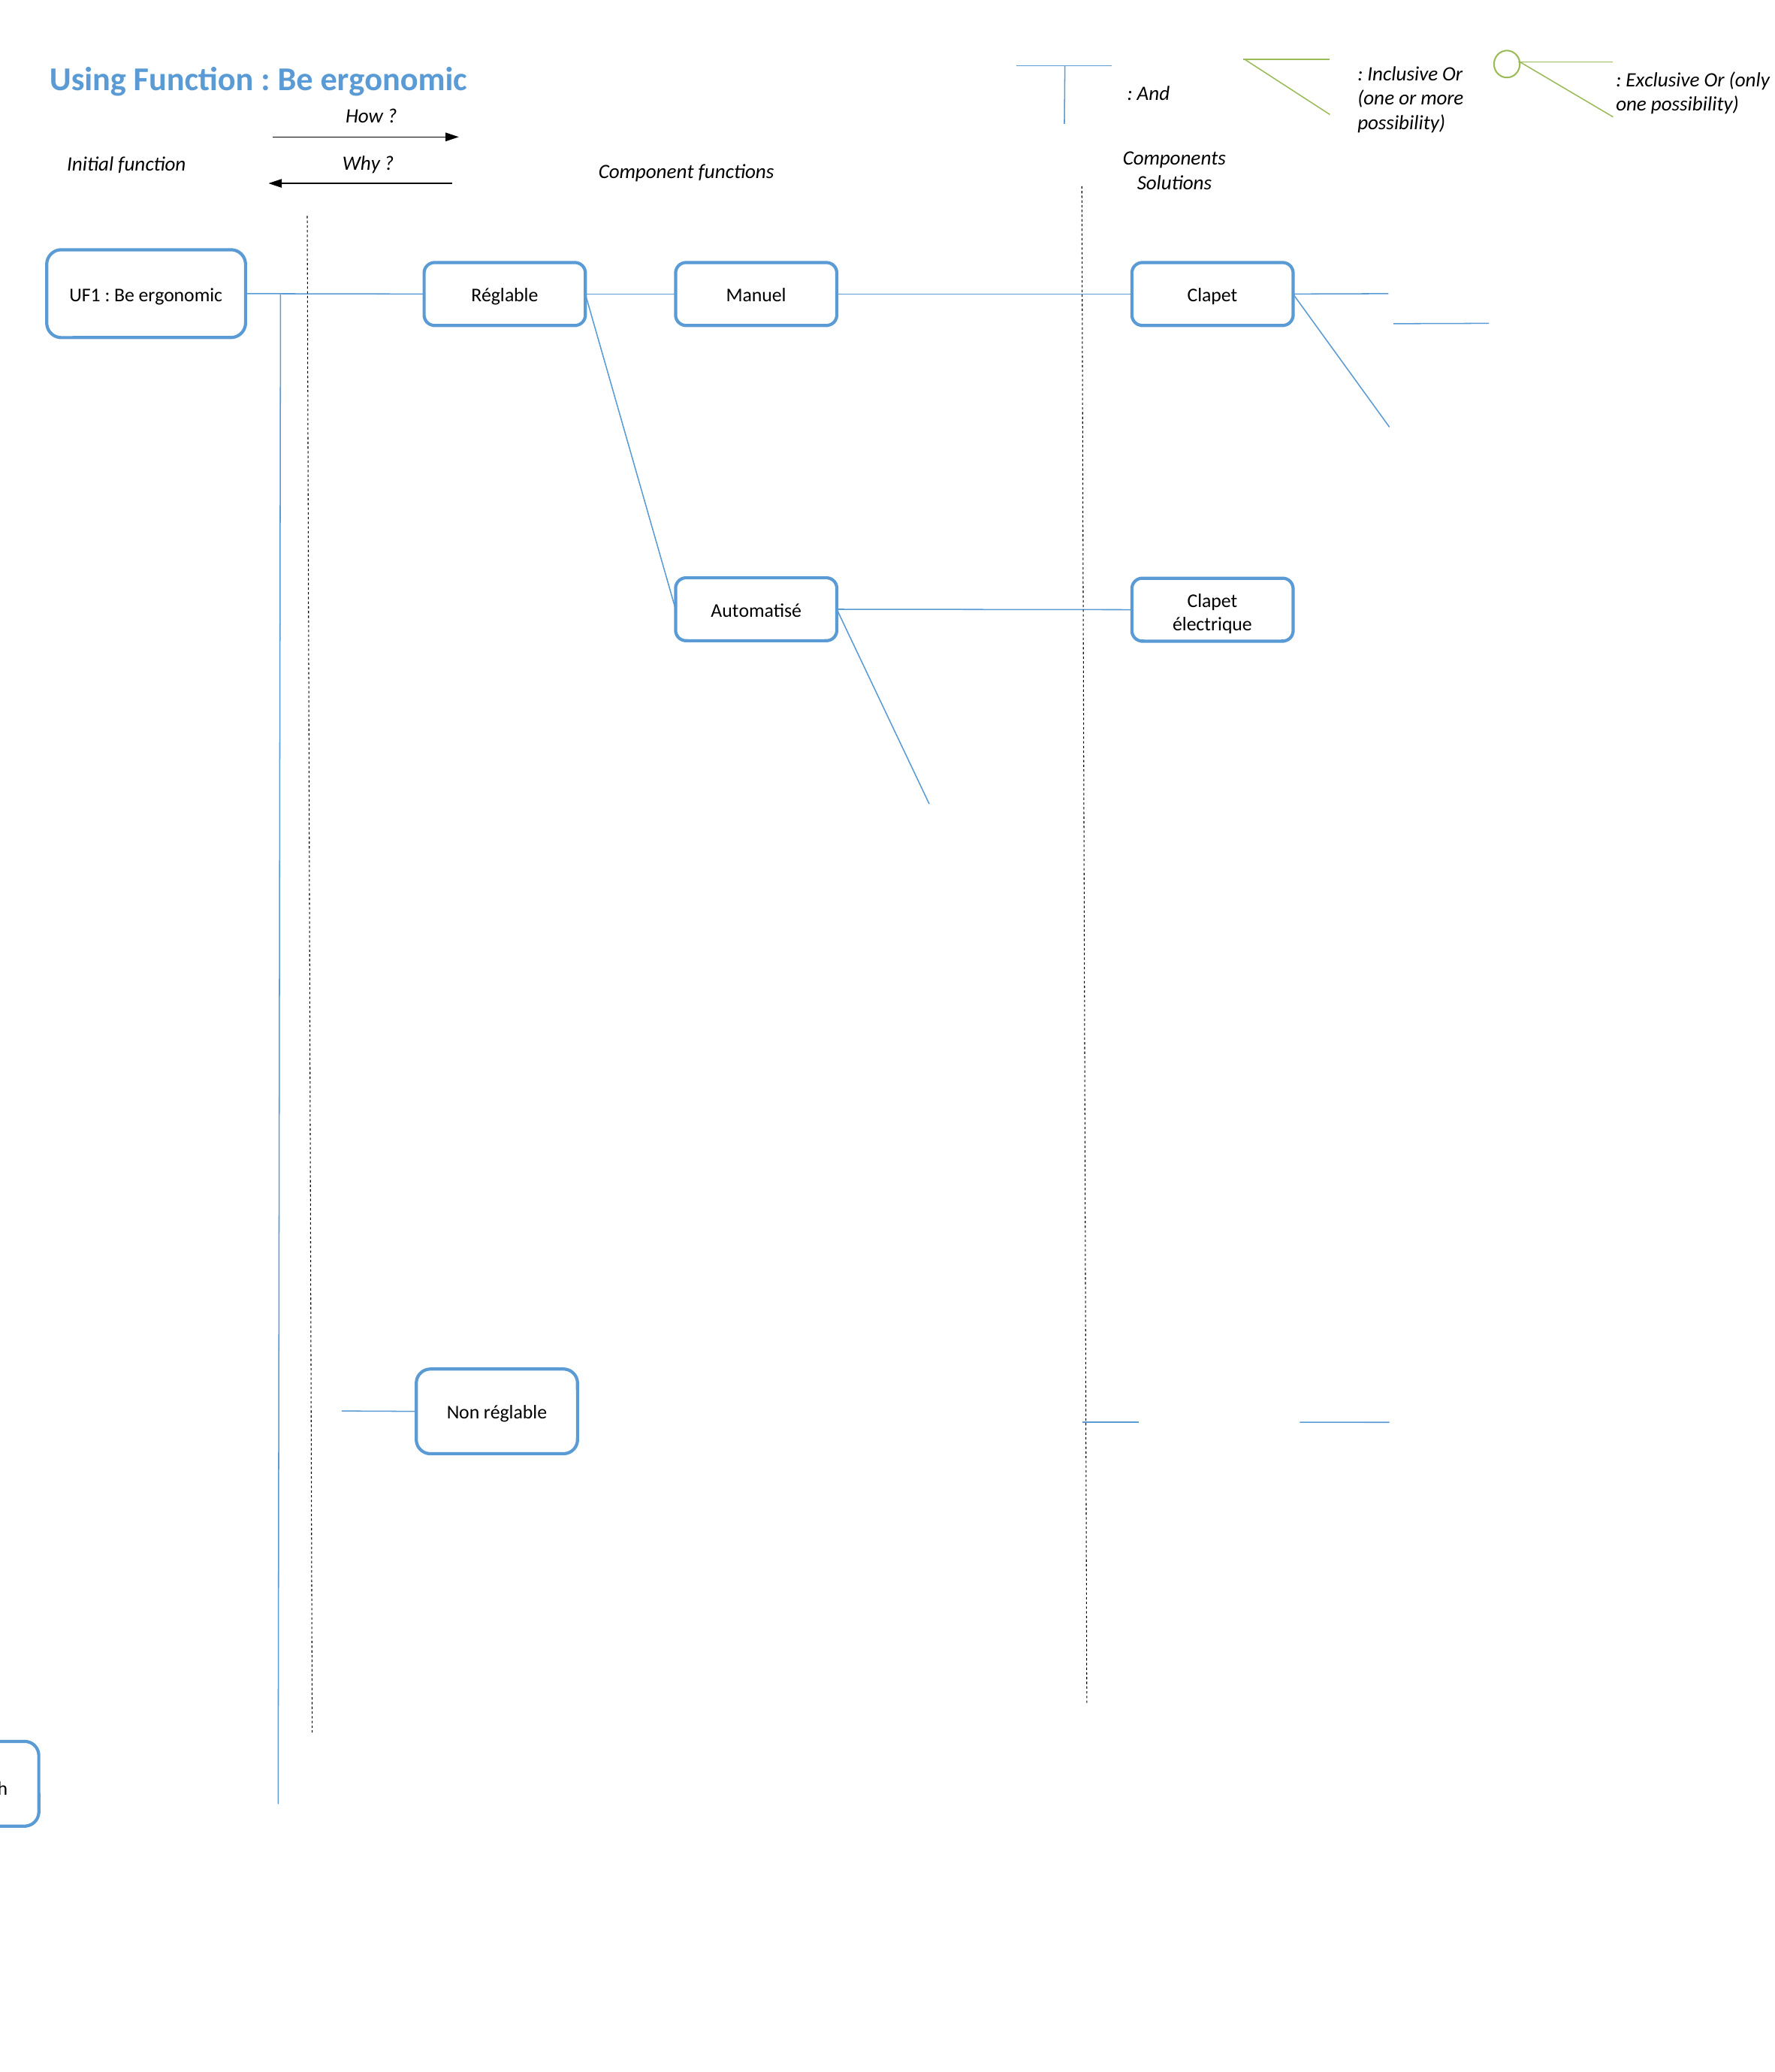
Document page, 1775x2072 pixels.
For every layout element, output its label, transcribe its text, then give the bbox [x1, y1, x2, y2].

text_box Automatisé [675, 578, 838, 641]
text_box Clapet électrique [1131, 578, 1294, 642]
text_box How ? [332, 104, 467, 134]
text_box Clapet [1131, 262, 1294, 326]
text_box Non réglable [416, 1369, 578, 1454]
text_box : Inclusive Or (one or more possibility) [1344, 53, 1495, 141]
text_box Link each module with airflow [0, 1741, 39, 1826]
text_box Component functions [585, 151, 793, 190]
text_box Using Function : Be ergonomic [36, 50, 623, 104]
text_box Manuel [675, 262, 838, 326]
text_box : Exclusive Or (only one possibility) [1602, 59, 1775, 122]
text_box : And [1113, 74, 1243, 112]
text_box Initial function [53, 143, 246, 183]
text_box UF1 : Be ergonomic [47, 249, 246, 338]
text_box Réglable [424, 262, 586, 326]
text_box Why ? [329, 143, 459, 182]
text_box Components Solutions [1103, 138, 1245, 201]
